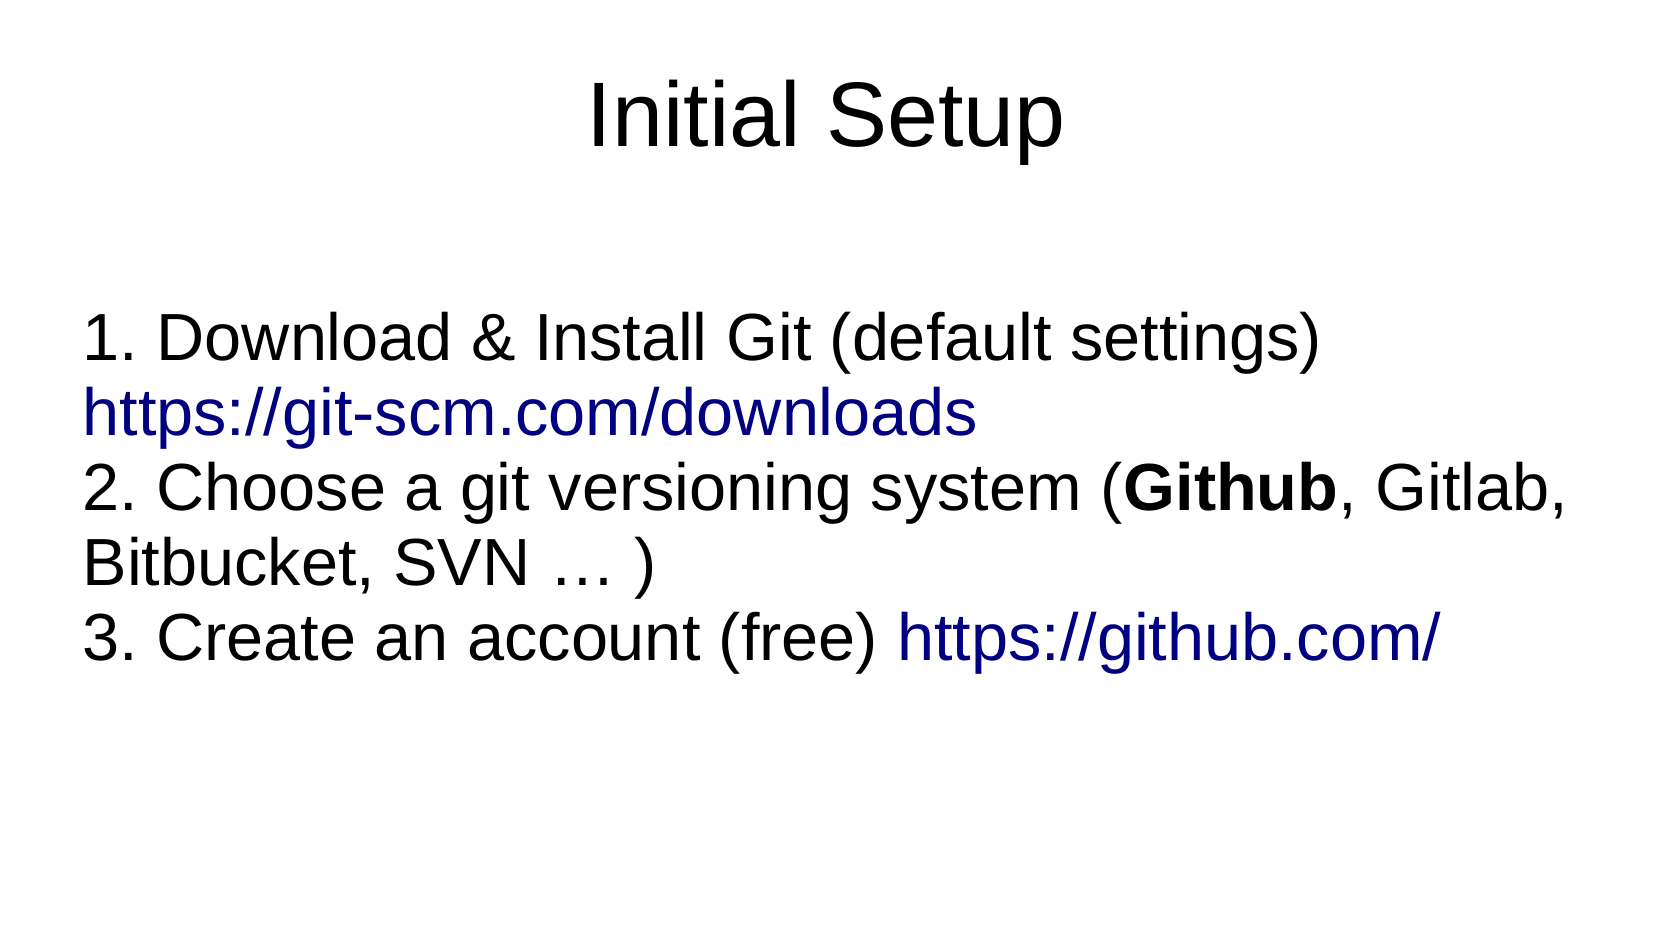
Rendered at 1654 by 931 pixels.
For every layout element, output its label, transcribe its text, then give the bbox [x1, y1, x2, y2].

title Initial Setup [82, 37, 1571, 193]
subtitle 1. Download & Install Git (default settings) https://git-scm.com/downloads 2. Choose a git versioning system (Github, Gitlab, Bitbucket, SVN … ) 3. Create an account (free) https://github.com/ [82, 217, 1571, 758]
